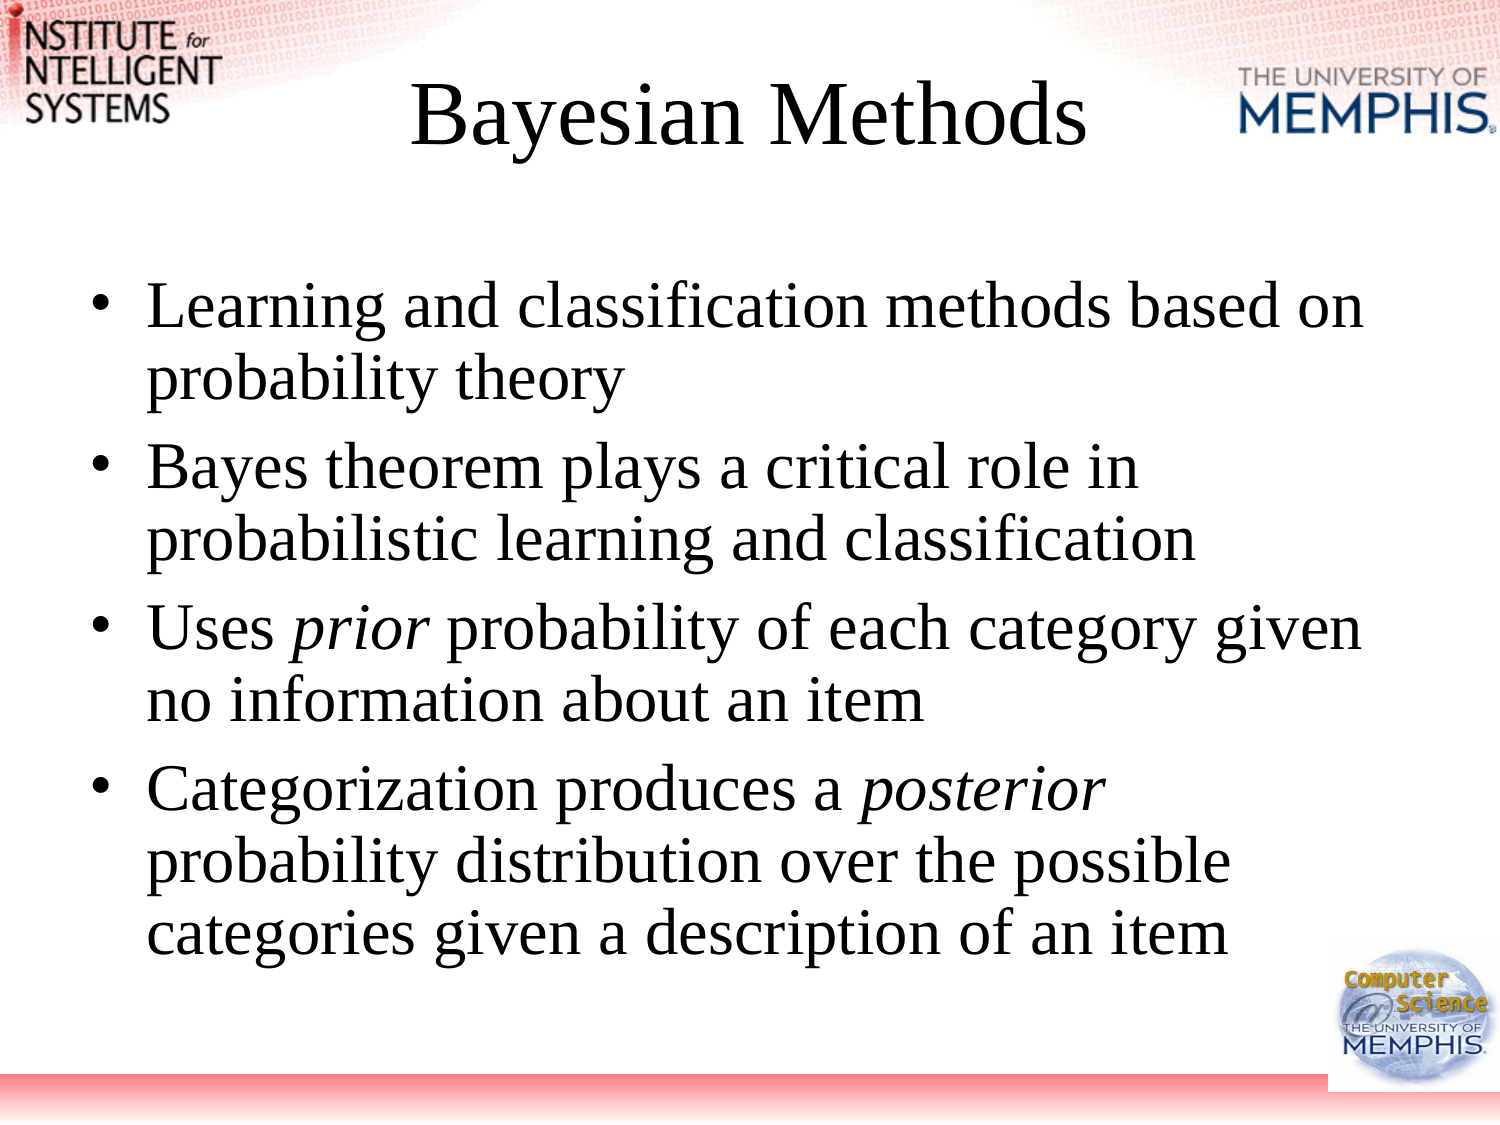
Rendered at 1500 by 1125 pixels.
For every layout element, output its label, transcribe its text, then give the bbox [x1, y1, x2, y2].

list Learning and classification methods based on probability theory Bayes theorem plays a critical role in probabilistic learning and classification Uses prior probability of each category given no information about an item Categorization produces a posterior probability distribution over the possible categories given a description of an item [75, 262, 1426, 1006]
picture [0, 0, 501, 132]
picture [1328, 941, 1500, 1092]
picture [1012, 0, 1500, 141]
title Bayesian Methods [75, 45, 1426, 233]
